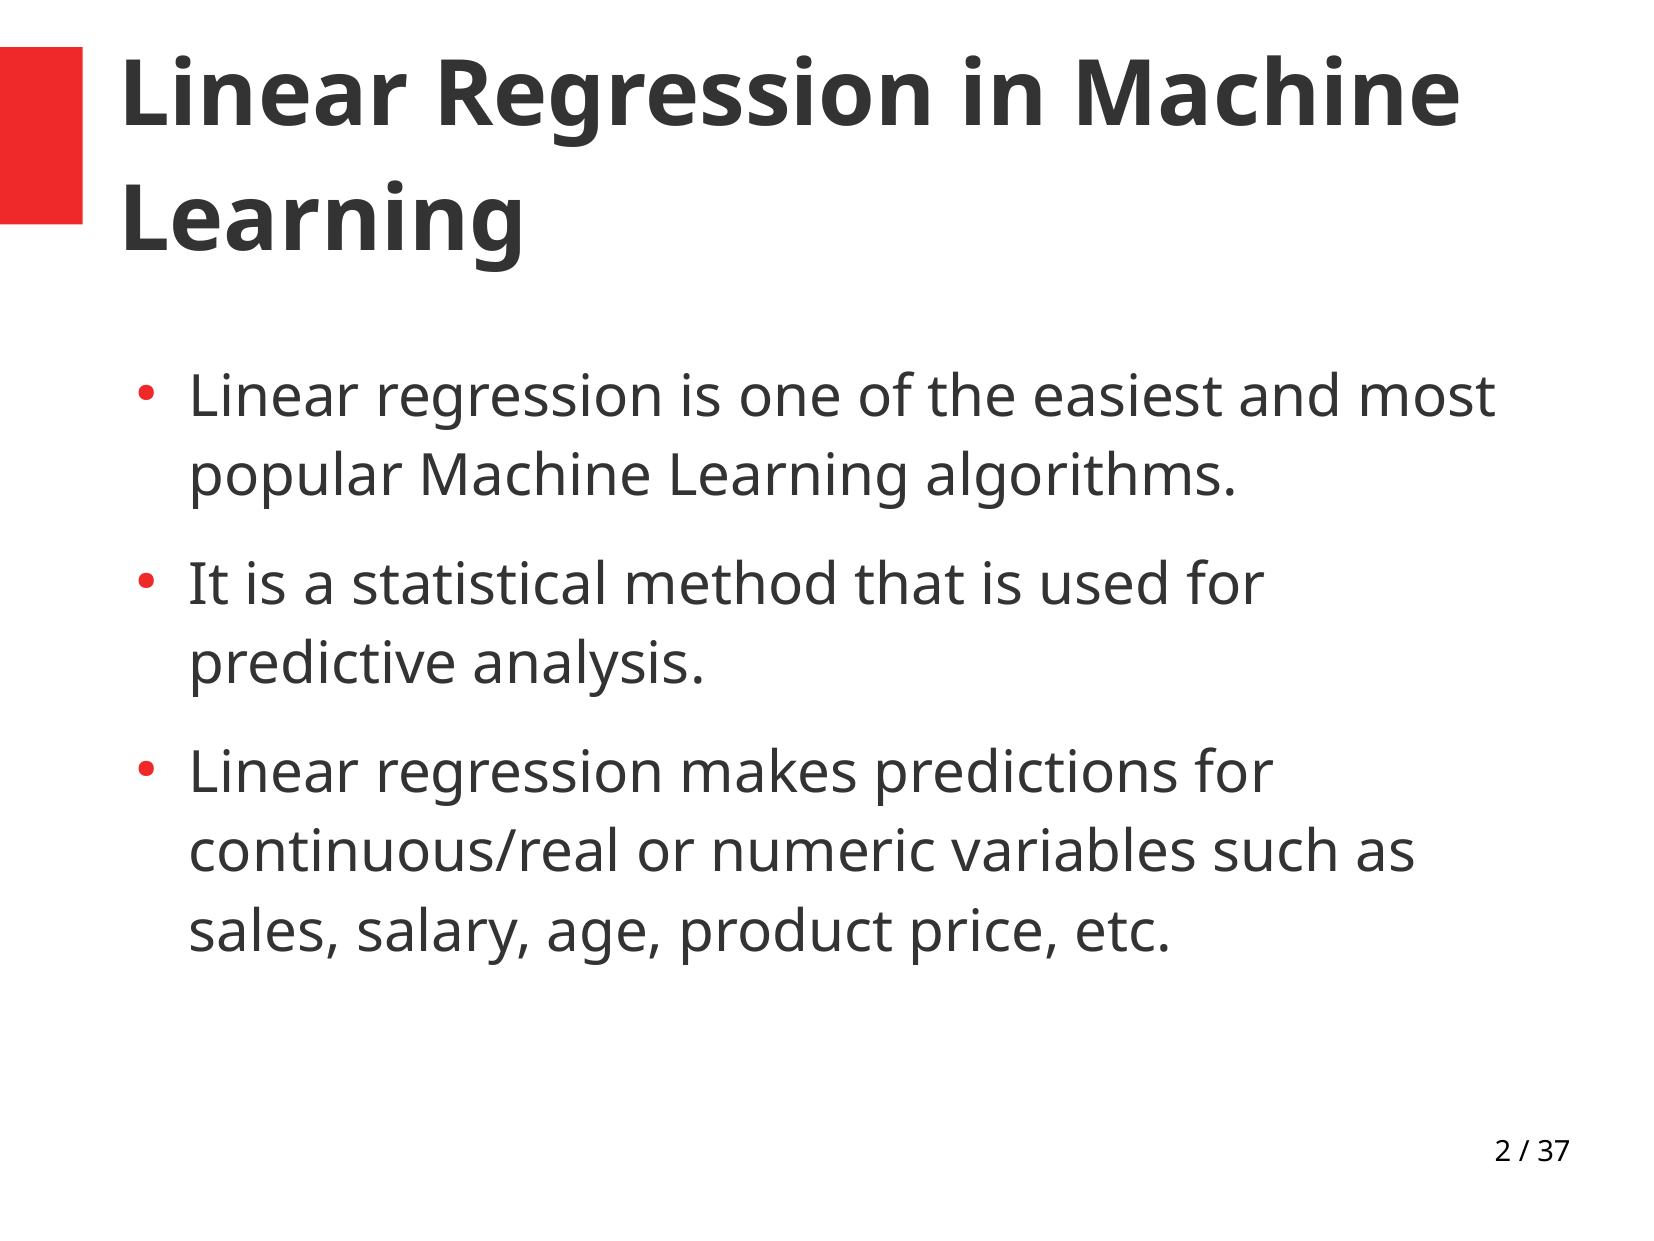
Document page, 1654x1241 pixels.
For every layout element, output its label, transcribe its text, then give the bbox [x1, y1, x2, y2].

title Linear Regression in Machine Learning [118, 28, 1571, 278]
list Linear regression is one of the easiest and most popular Machine Learning algorithms. It is a statistical method that is used for predictive analysis. Linear regression makes predictions for continuous/real or numeric variables such as sales, salary, age, product price, etc. [118, 354, 1536, 1074]
